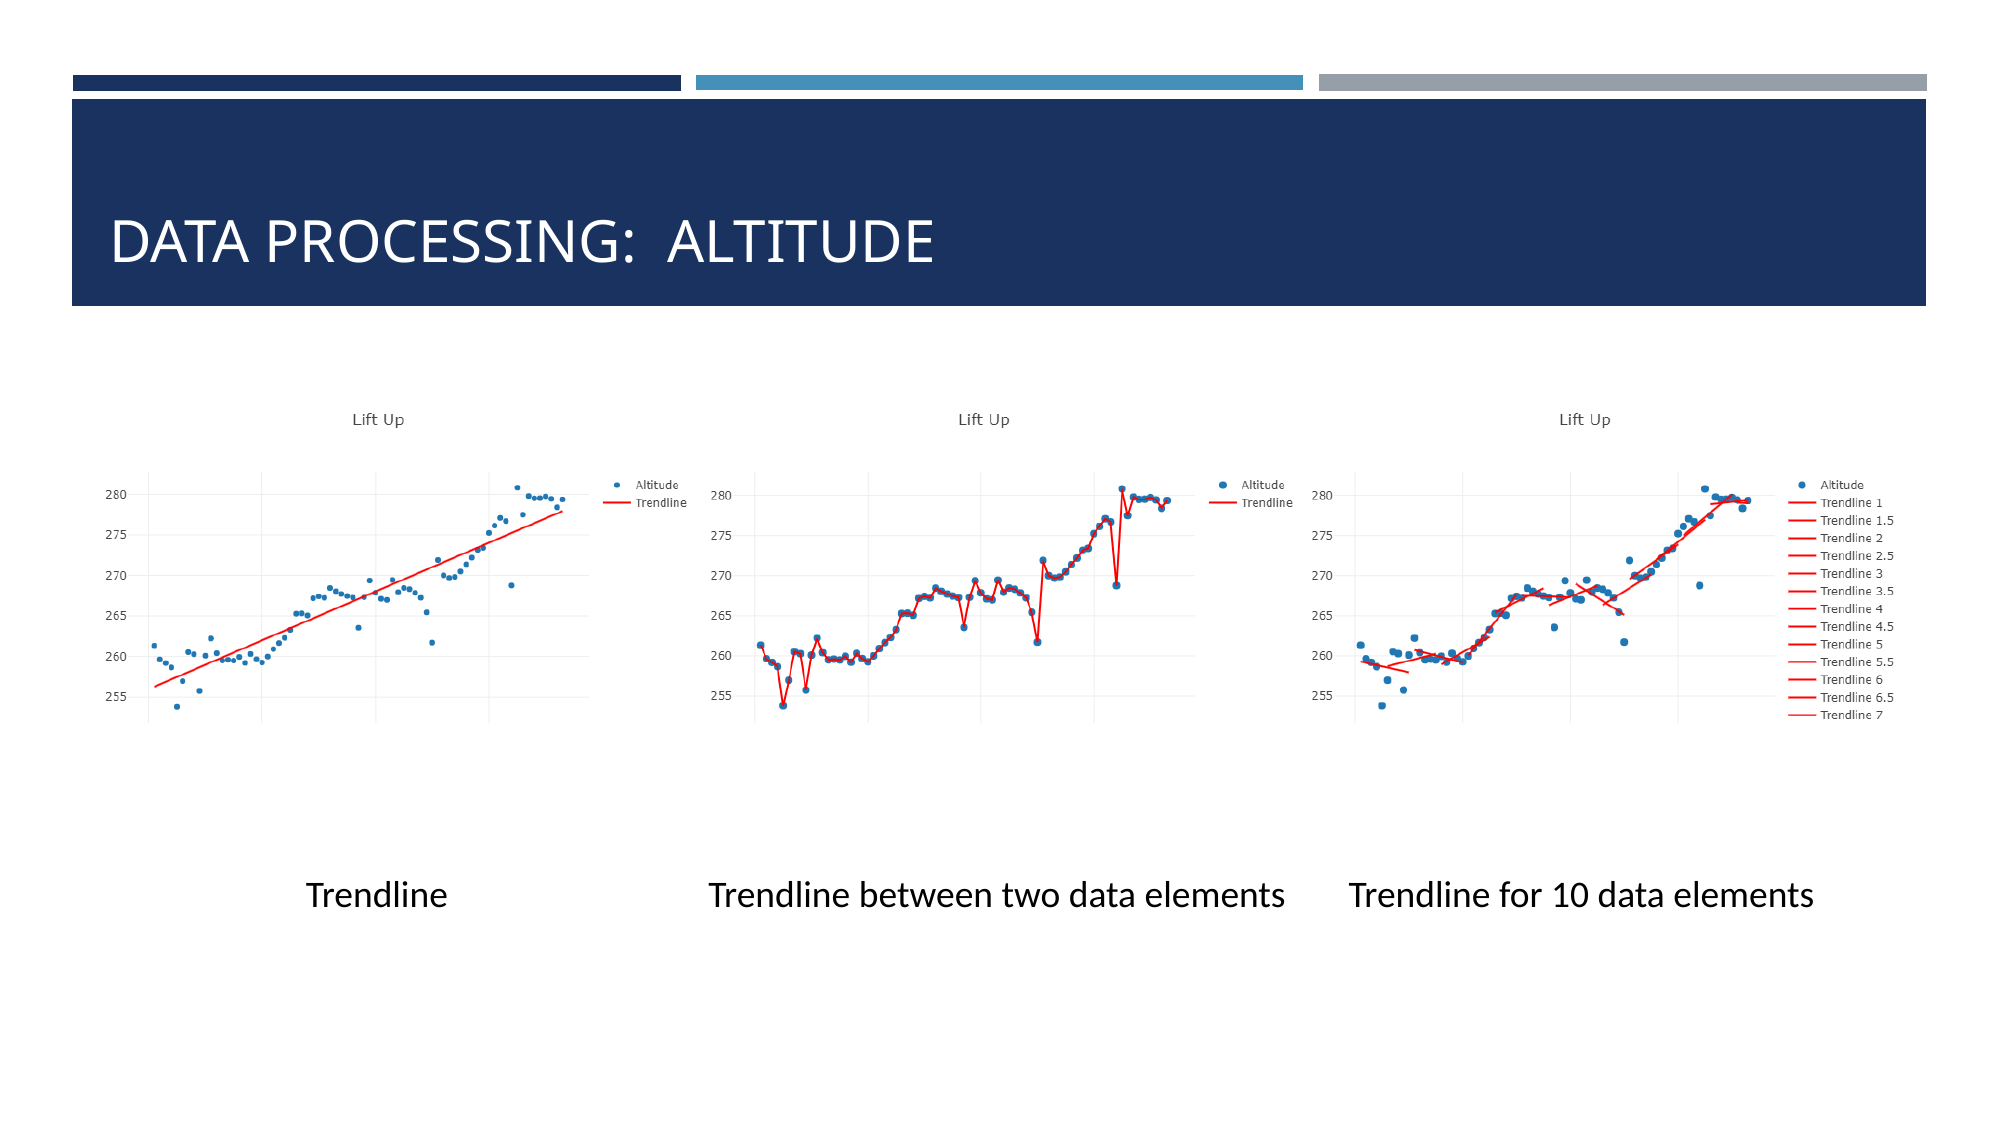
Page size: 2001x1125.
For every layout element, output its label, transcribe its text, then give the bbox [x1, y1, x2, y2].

text_box Trendline for 10 data elements [1333, 862, 1836, 924]
picture [53, 378, 1910, 797]
text_box Trendline between two data elements [693, 862, 1309, 924]
title Data Processing: Altitude [94, 119, 1904, 282]
text_box Trendline [290, 862, 466, 924]
